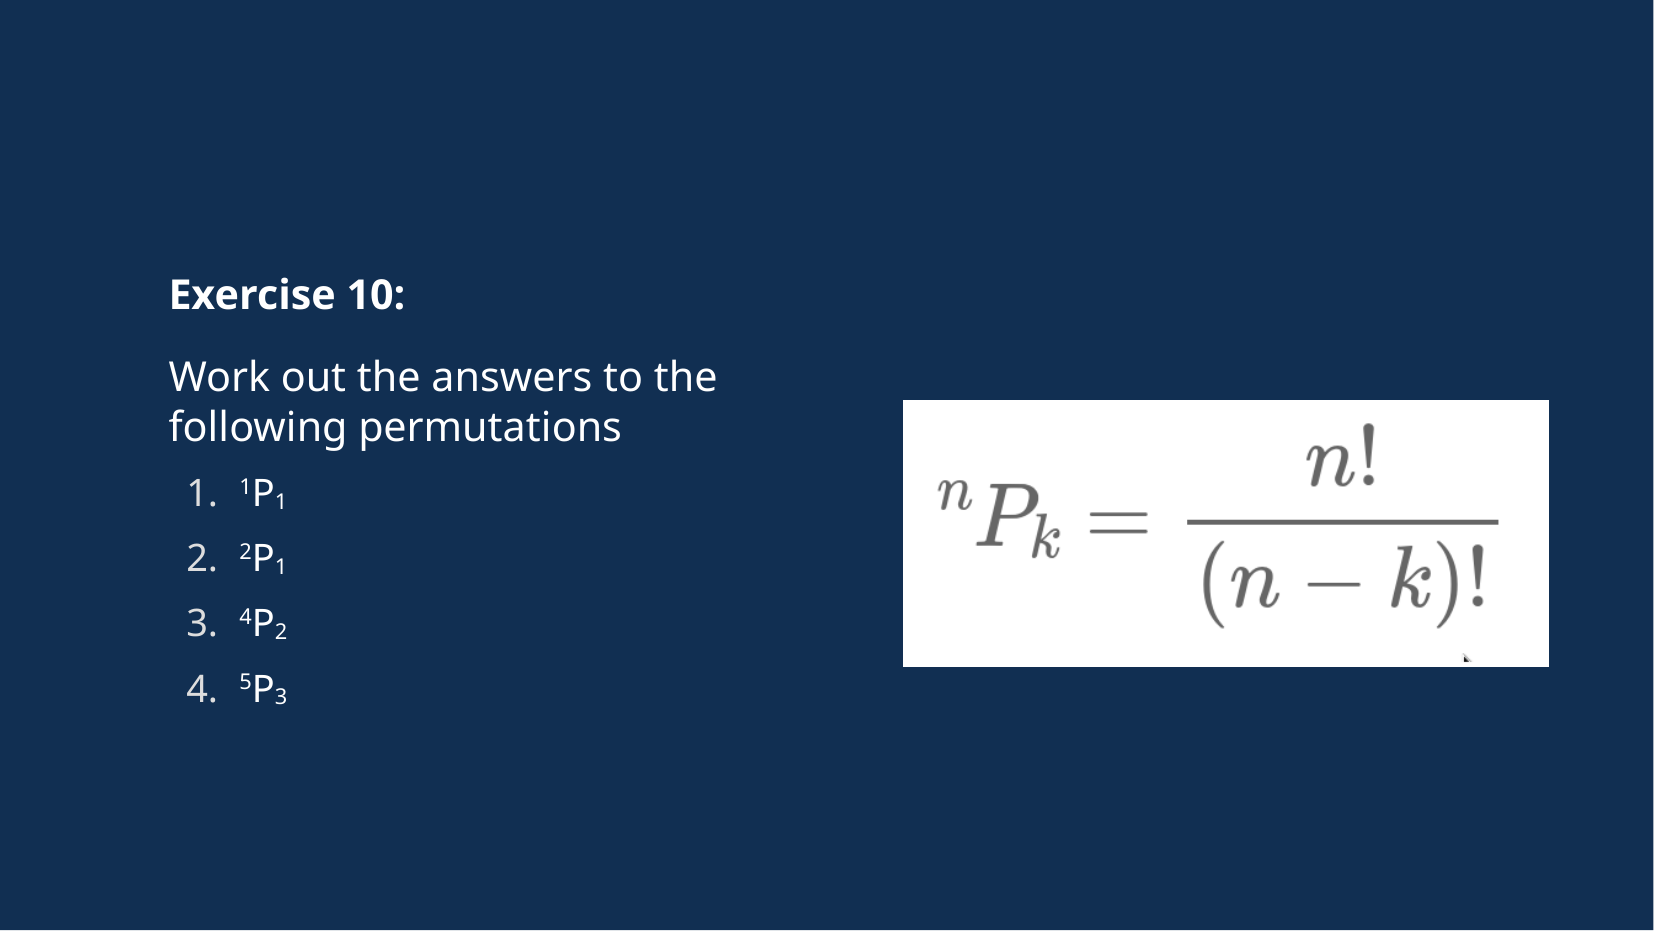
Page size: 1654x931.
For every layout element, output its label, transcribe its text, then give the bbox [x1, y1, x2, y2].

list Exercise 10: Work out the answers to the following permutations 1P1 2P1 4P2 5P3 [97, 268, 813, 806]
picture [903, 400, 1549, 667]
